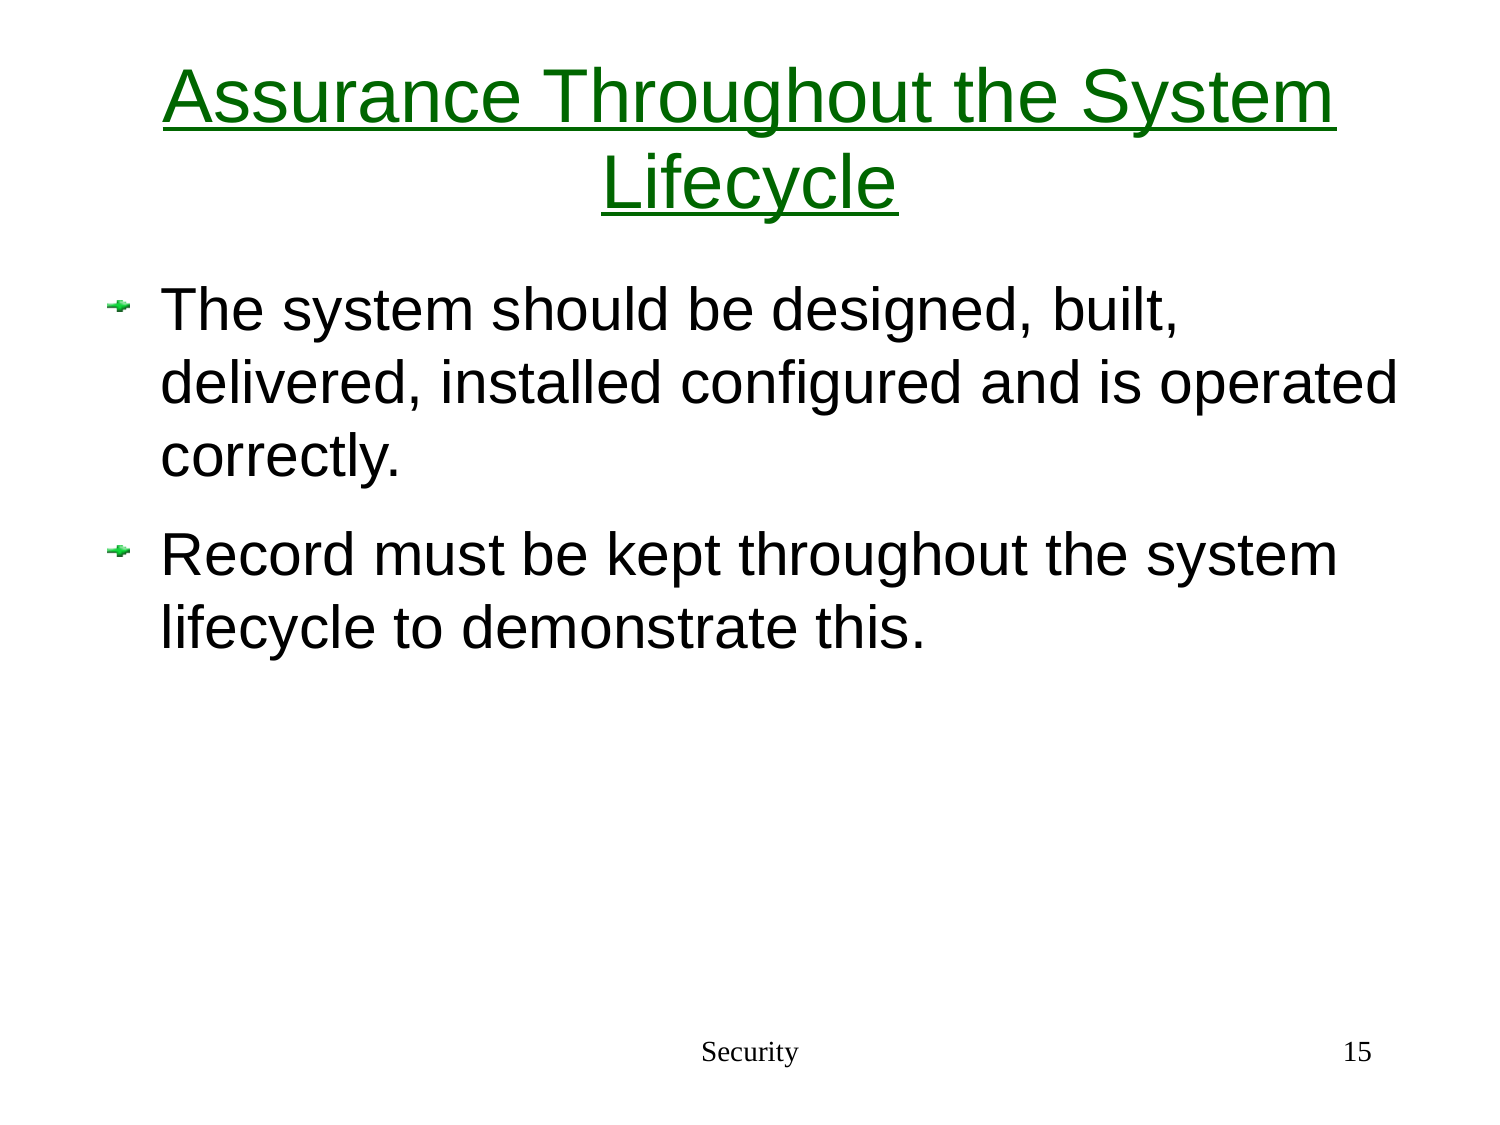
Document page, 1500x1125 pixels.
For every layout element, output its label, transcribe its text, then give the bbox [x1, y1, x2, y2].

footer Security [512, 1025, 988, 1100]
slide_number <number> [1074, 1025, 1388, 1100]
title Assurance Throughout the System Lifecycle [75, 47, 1425, 231]
list The system should be designed, built, delivered, installed configured and is operated correctly. Record must be kept throughout the system lifecycle to demonstrate this. [75, 262, 1425, 1006]
